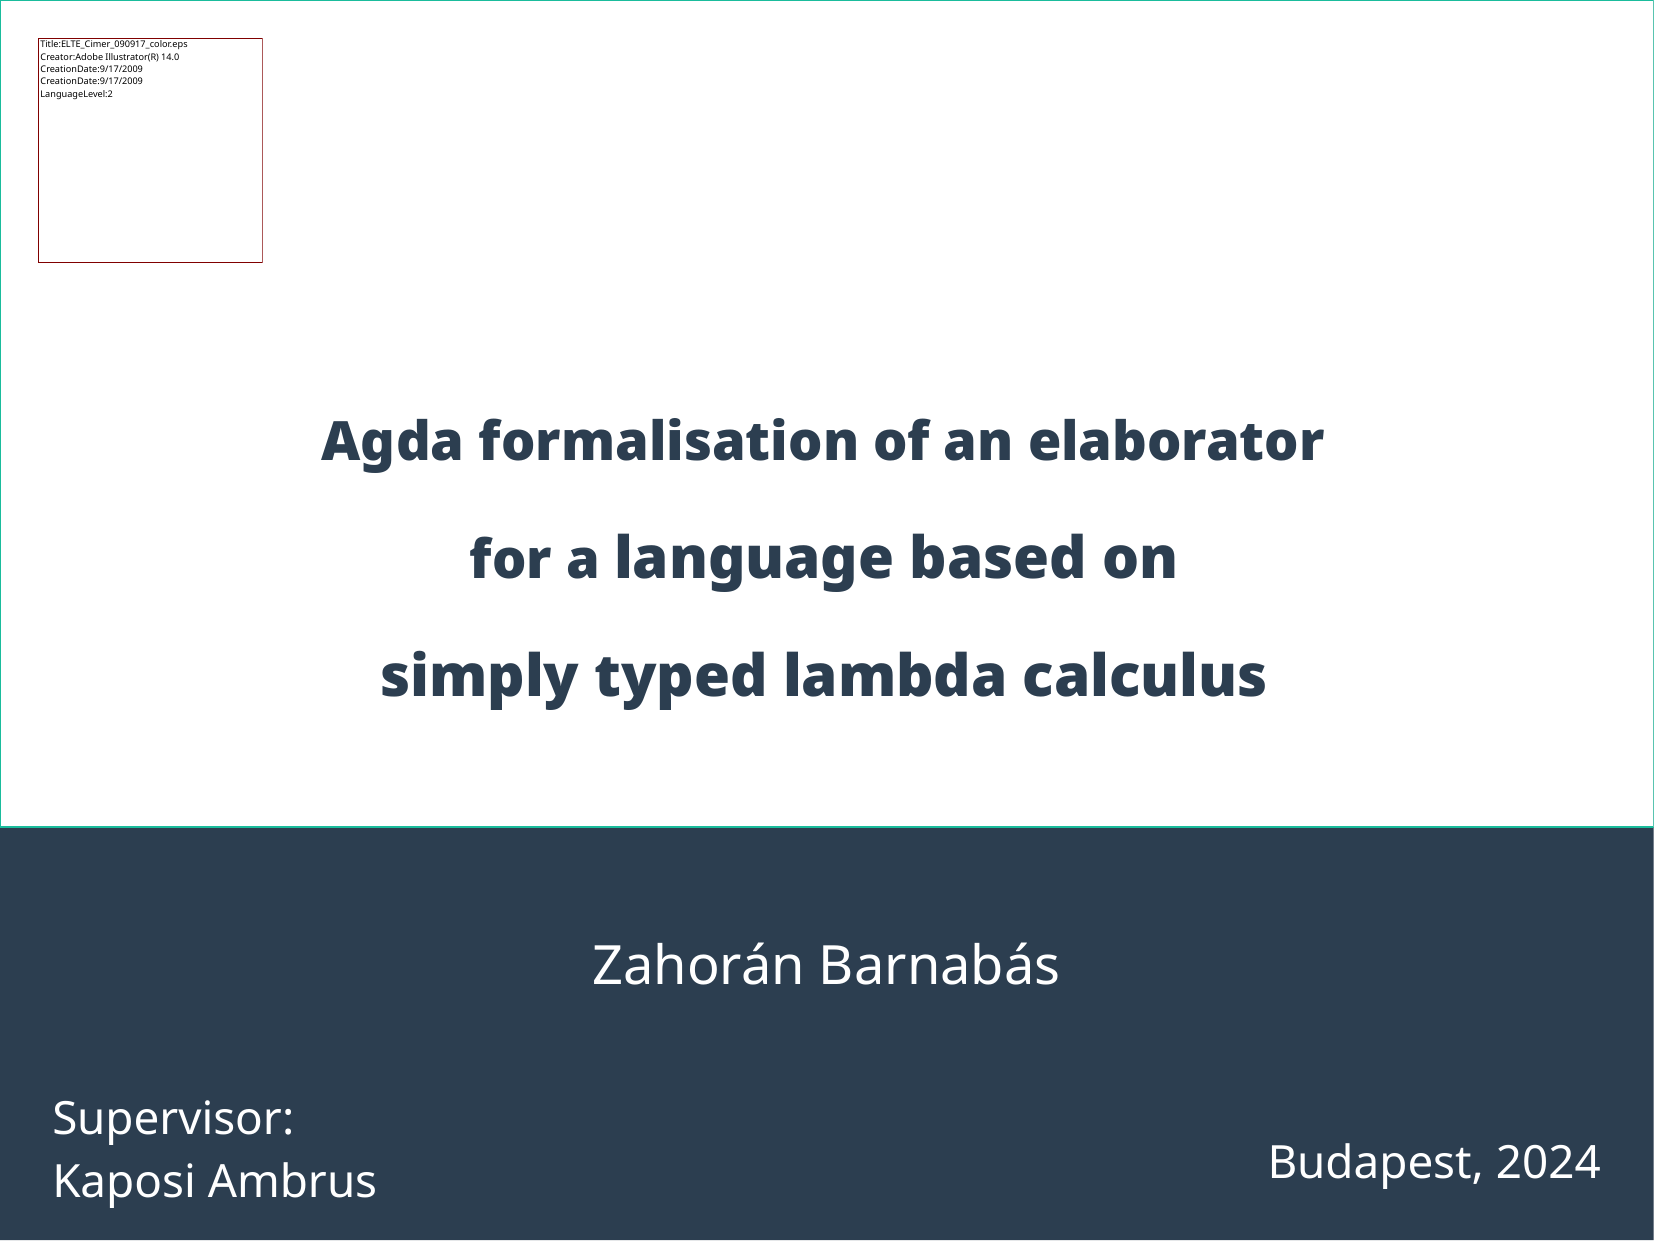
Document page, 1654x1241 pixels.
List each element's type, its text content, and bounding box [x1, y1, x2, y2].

subtitle Zahorán Barnabás [59, 801, 1595, 1127]
text_box Budapest, 2024 [1200, 1100, 1617, 1222]
title Agda formalisation of an elaborator for a language based on simply typed lambda calculus [56, 277, 1592, 802]
text_box Supervisor: Kaposi Ambrus [37, 1087, 526, 1209]
picture [37, 37, 263, 263]
